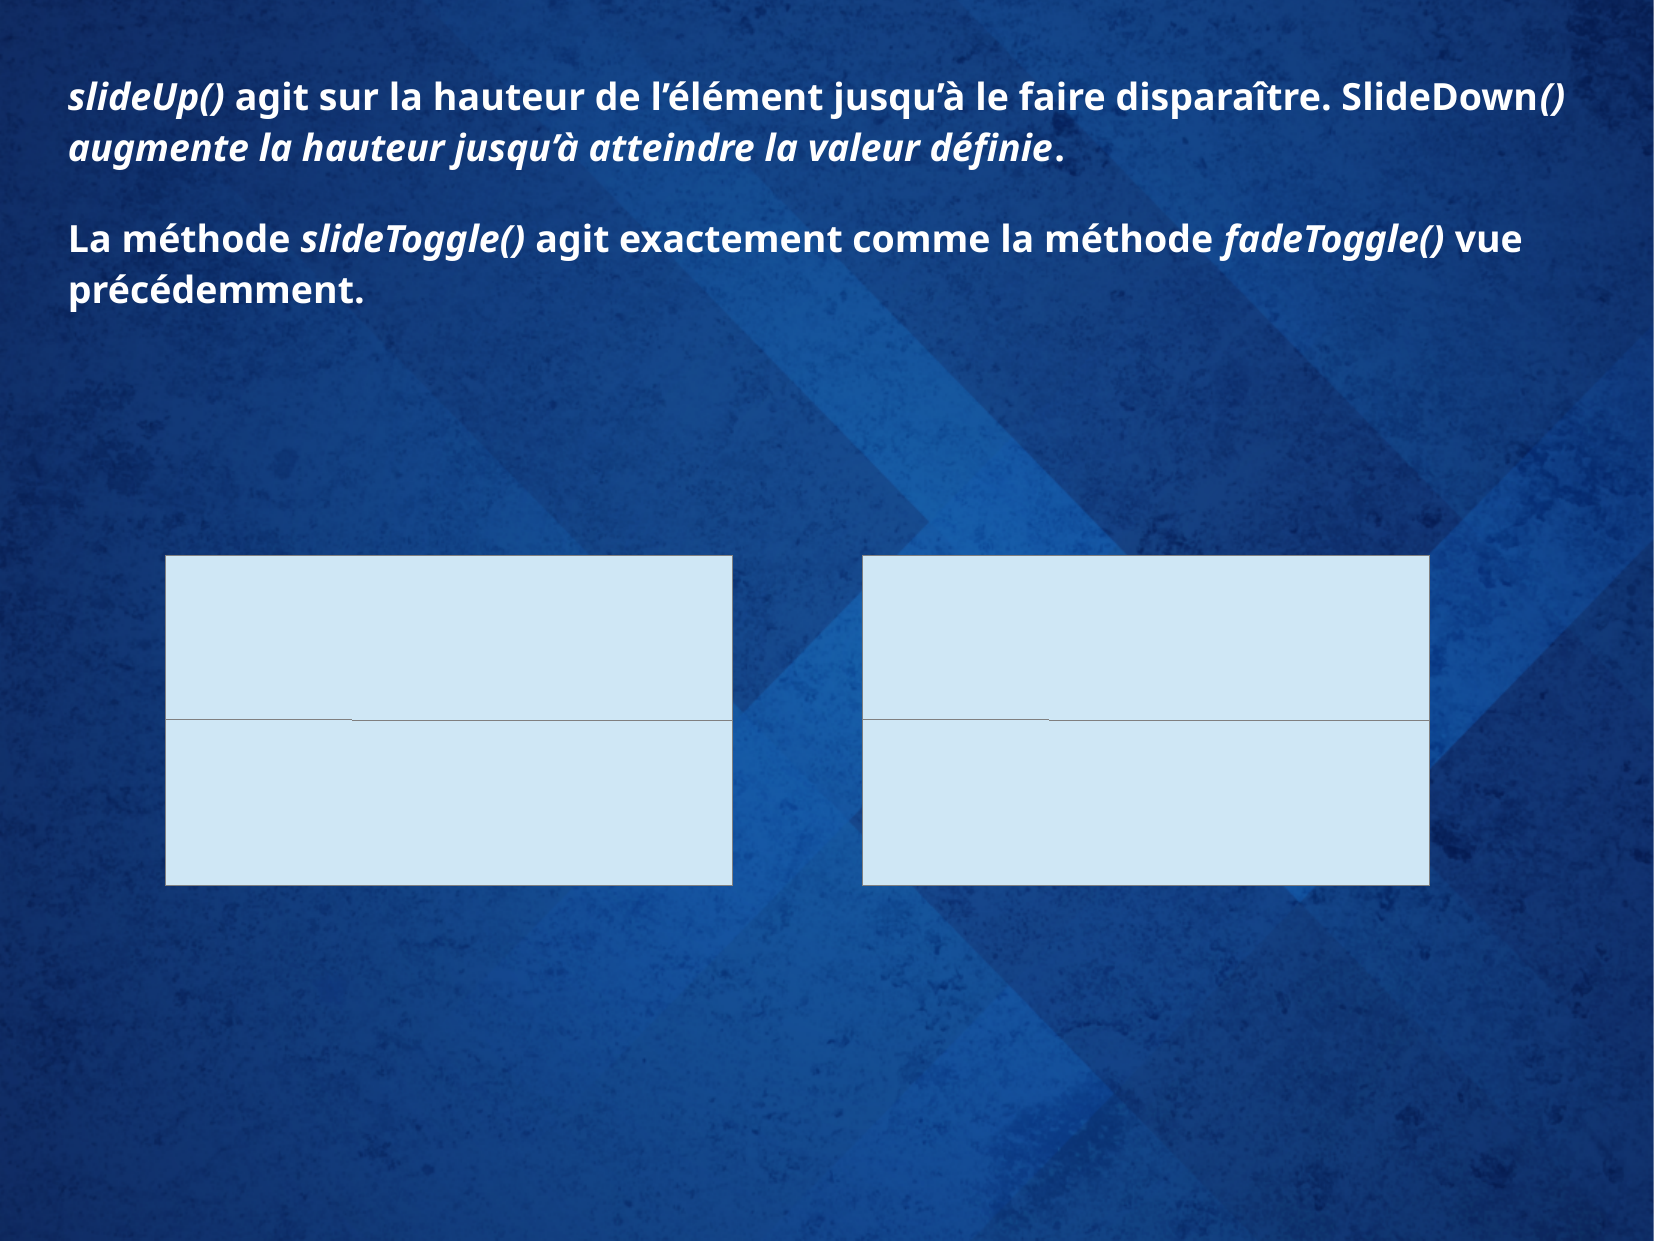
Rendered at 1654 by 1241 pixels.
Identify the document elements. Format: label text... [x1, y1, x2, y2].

text_box [862, 555, 1430, 886]
text_box La méthode slideToggle() agit exactement comme la méthode fadeToggle() vue précédemment. [67, 212, 1607, 353]
text_box [165, 555, 733, 886]
picture [0, 0, 1654, 1241]
text_box slideUp() agit sur la hauteur de l’élément jusqu’à le faire disparaître. SlideDown() augmente la hauteur jusqu’à atteindre la valeur définie. [67, 70, 1607, 178]
